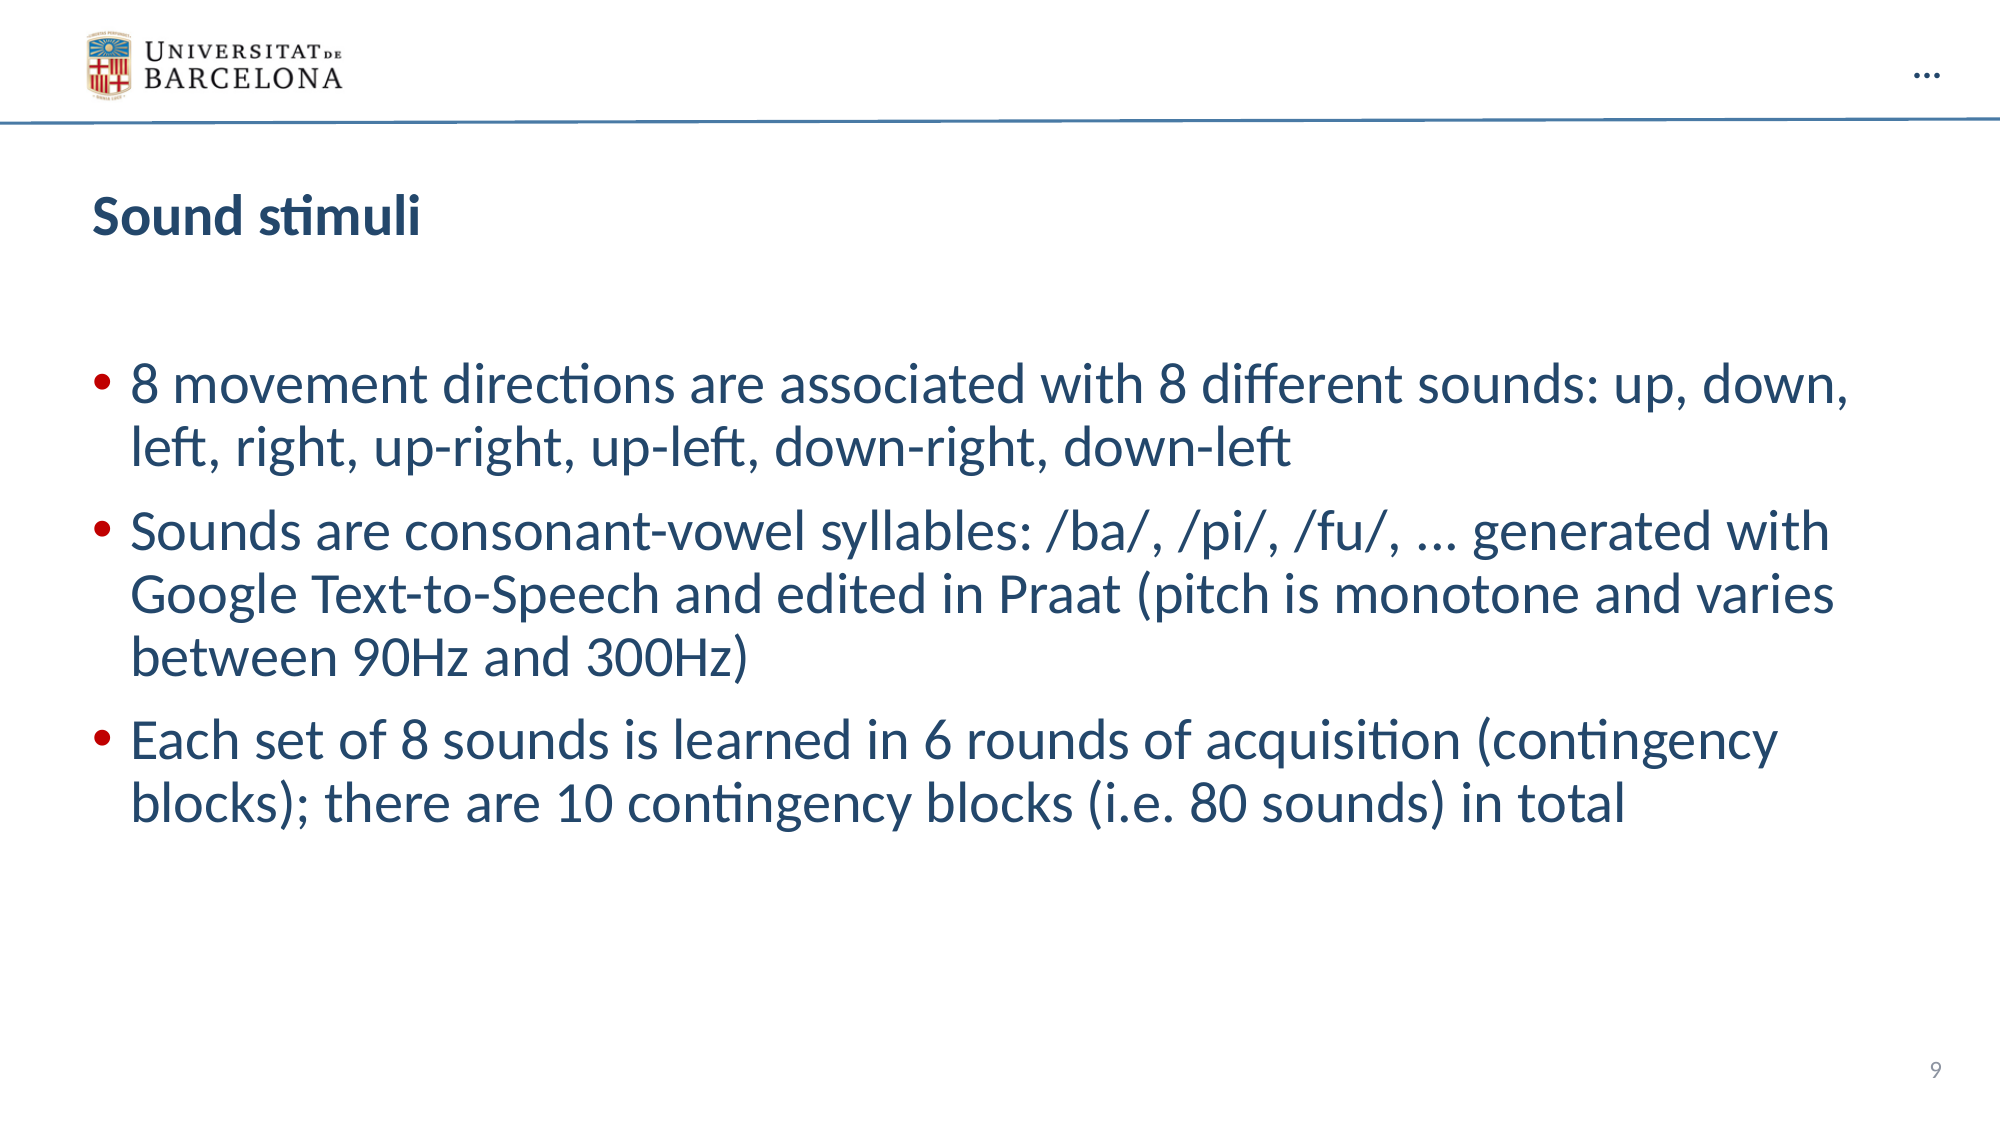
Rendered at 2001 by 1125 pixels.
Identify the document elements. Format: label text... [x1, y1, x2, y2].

list Sound stimuli 8 movement directions are associated with 8 different sounds: up, down, left, right, up-right, up-left, down-right, down-left Sounds are consonant-vowel syllables: /ba/, /pi/, /fu/, ... generated with Google Text-to-Speech and edited in Praat (pitch is monotone and varies between 90Hz and 300Hz) Each set of 8 sounds is learned in 6 rounds of acquisition (contingency blocks); there are 10 contingency blocks (i.e. 80 sounds) in total [77, 178, 1891, 1014]
picture [77, 23, 353, 109]
slide_number 13 [1507, 1038, 1957, 1099]
title ... [673, 29, 1957, 103]
